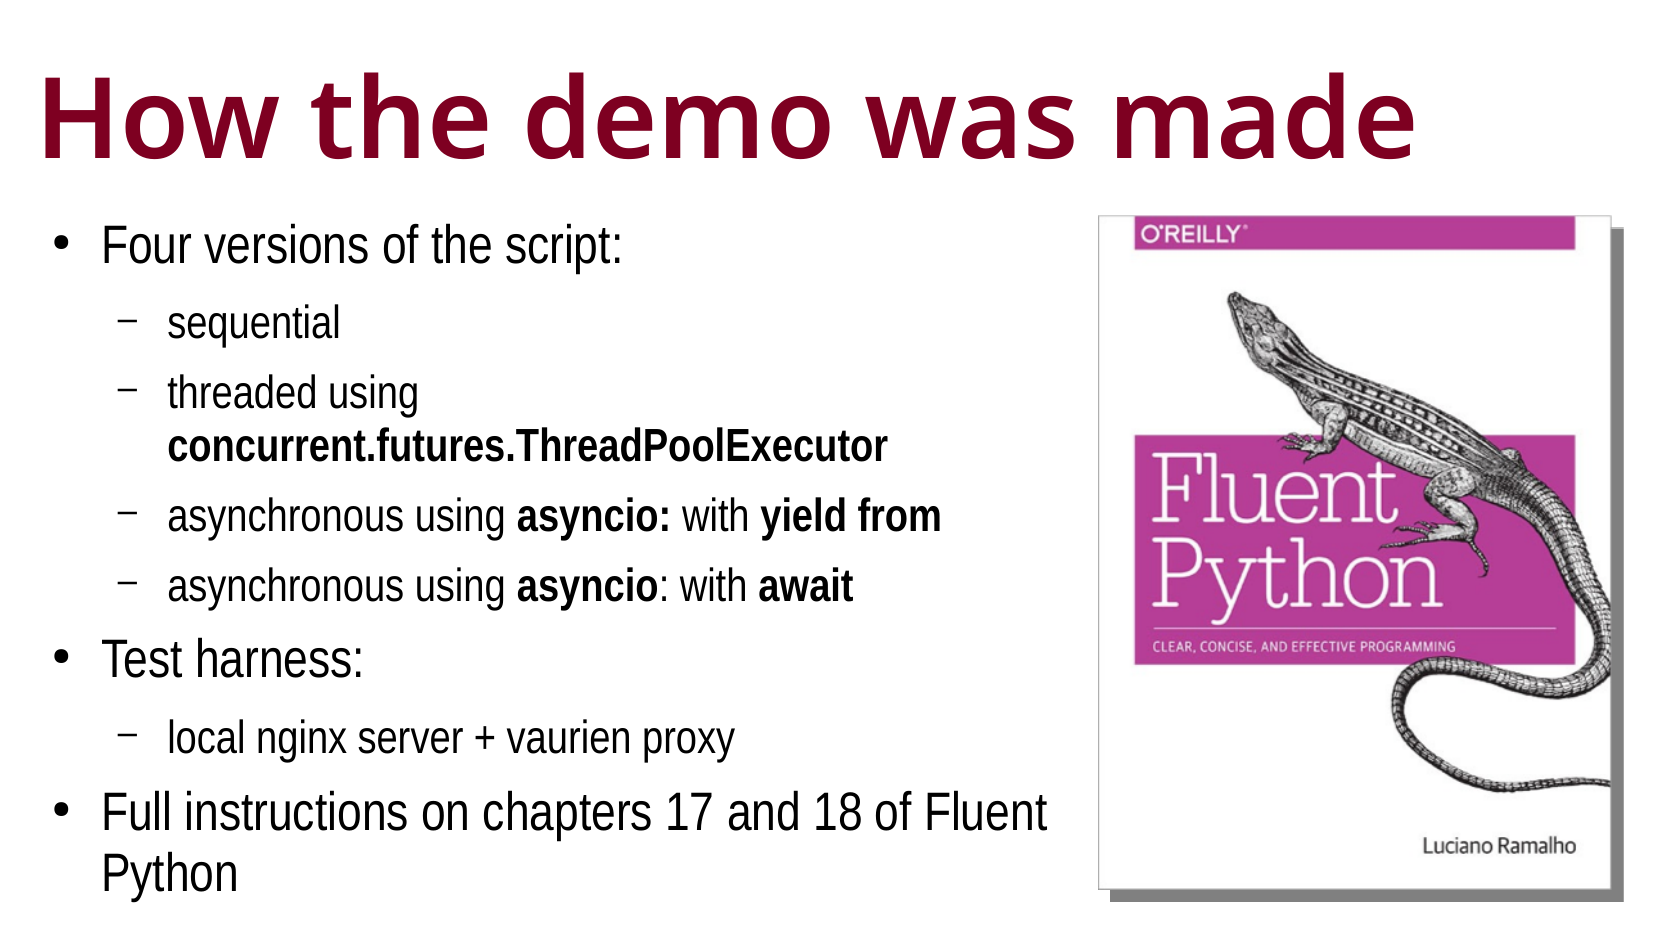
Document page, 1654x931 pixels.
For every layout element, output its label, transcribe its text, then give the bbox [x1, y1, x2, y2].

list Four versions of the script: sequential threaded using concurrent.futures.ThreadPoolExecutor asynchronous using asyncio: with yield from asynchronous using asyncio: with await Test harness: local nginx server + vaurien proxy Full instructions on chapters 17 and 18 of Fluent Python [35, 212, 1099, 910]
picture [1098, 215, 1612, 890]
title How the demo was made [35, 37, 1571, 193]
